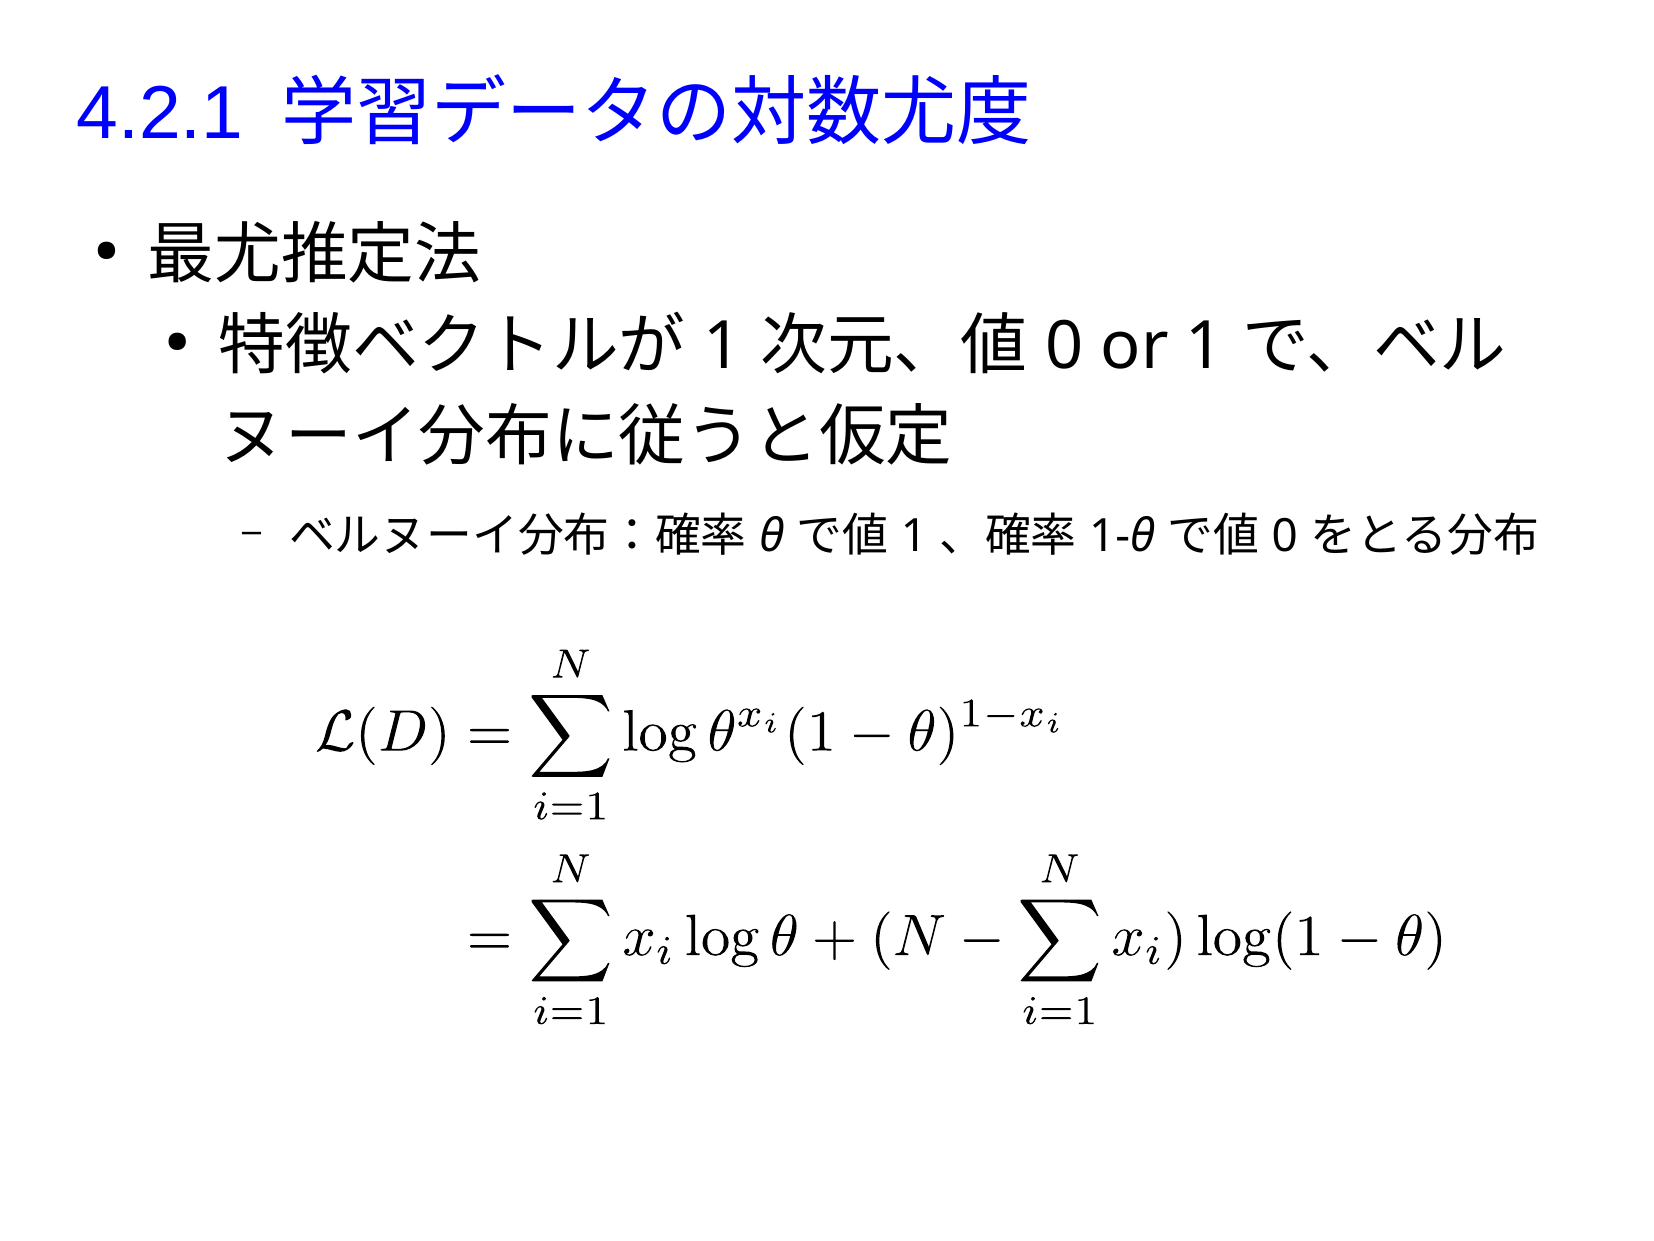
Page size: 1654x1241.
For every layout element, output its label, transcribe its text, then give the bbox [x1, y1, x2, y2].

list 最尤推定法 特徴ベクトルが1次元、値0 or 1で、ベルヌーイ分布に従うと仮定 ベルヌーイ分布：確率θで値1、確率1-θで値0をとる分布 [76, 206, 1565, 1063]
title 4.2.1 学習データの対数尤度 [76, 42, 1565, 178]
text_box [315, 649, 1447, 1025]
